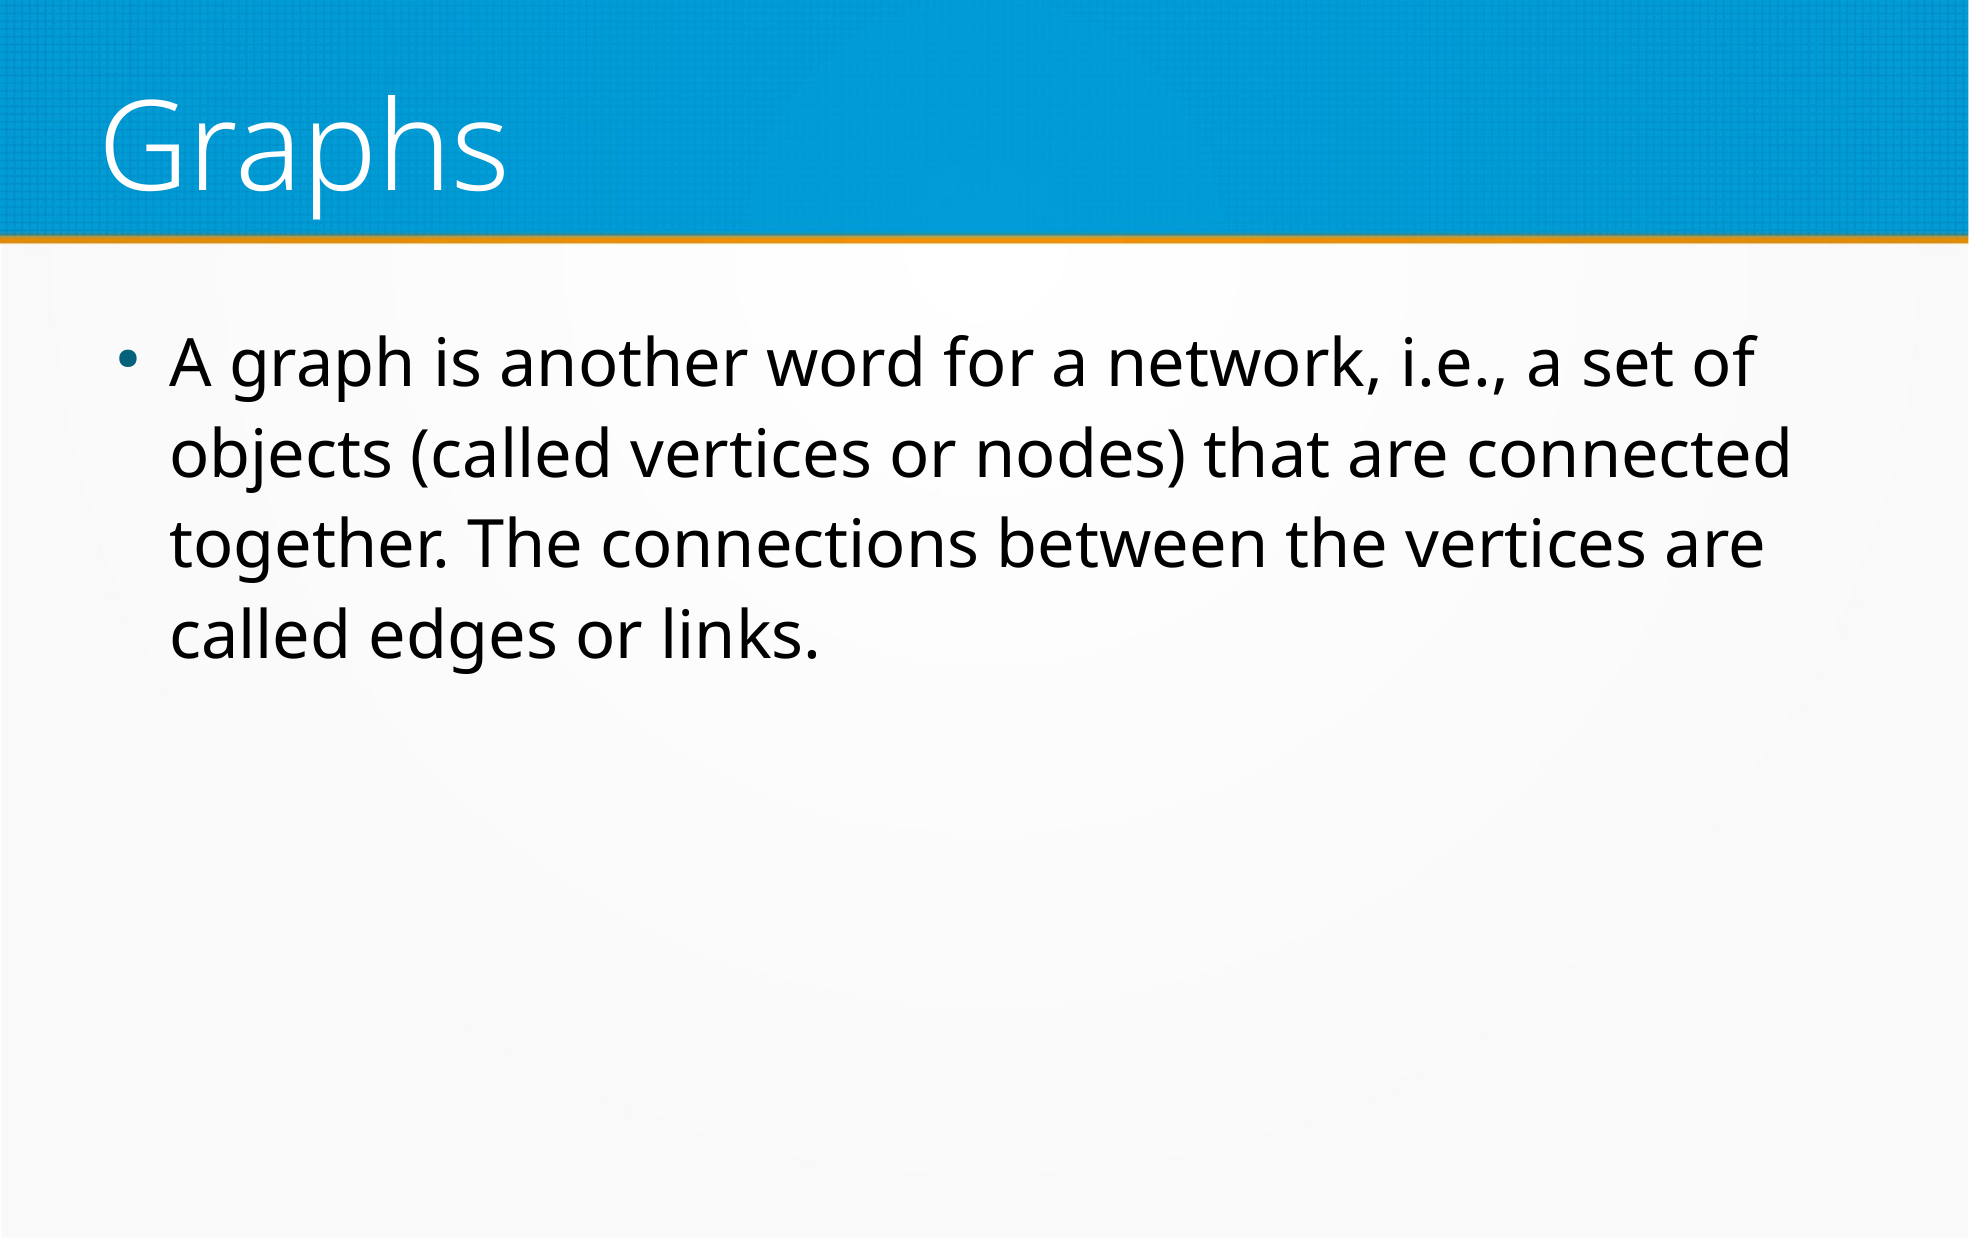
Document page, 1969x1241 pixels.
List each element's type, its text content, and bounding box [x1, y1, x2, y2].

picture [0, 233, 1969, 1241]
list A graph is another word for a network, i.e., a set of objects (called vertices or nodes) that are connected together. The connections between the vertices are called edges or links. [98, 315, 1861, 1081]
title Graphs [98, 19, 1870, 227]
